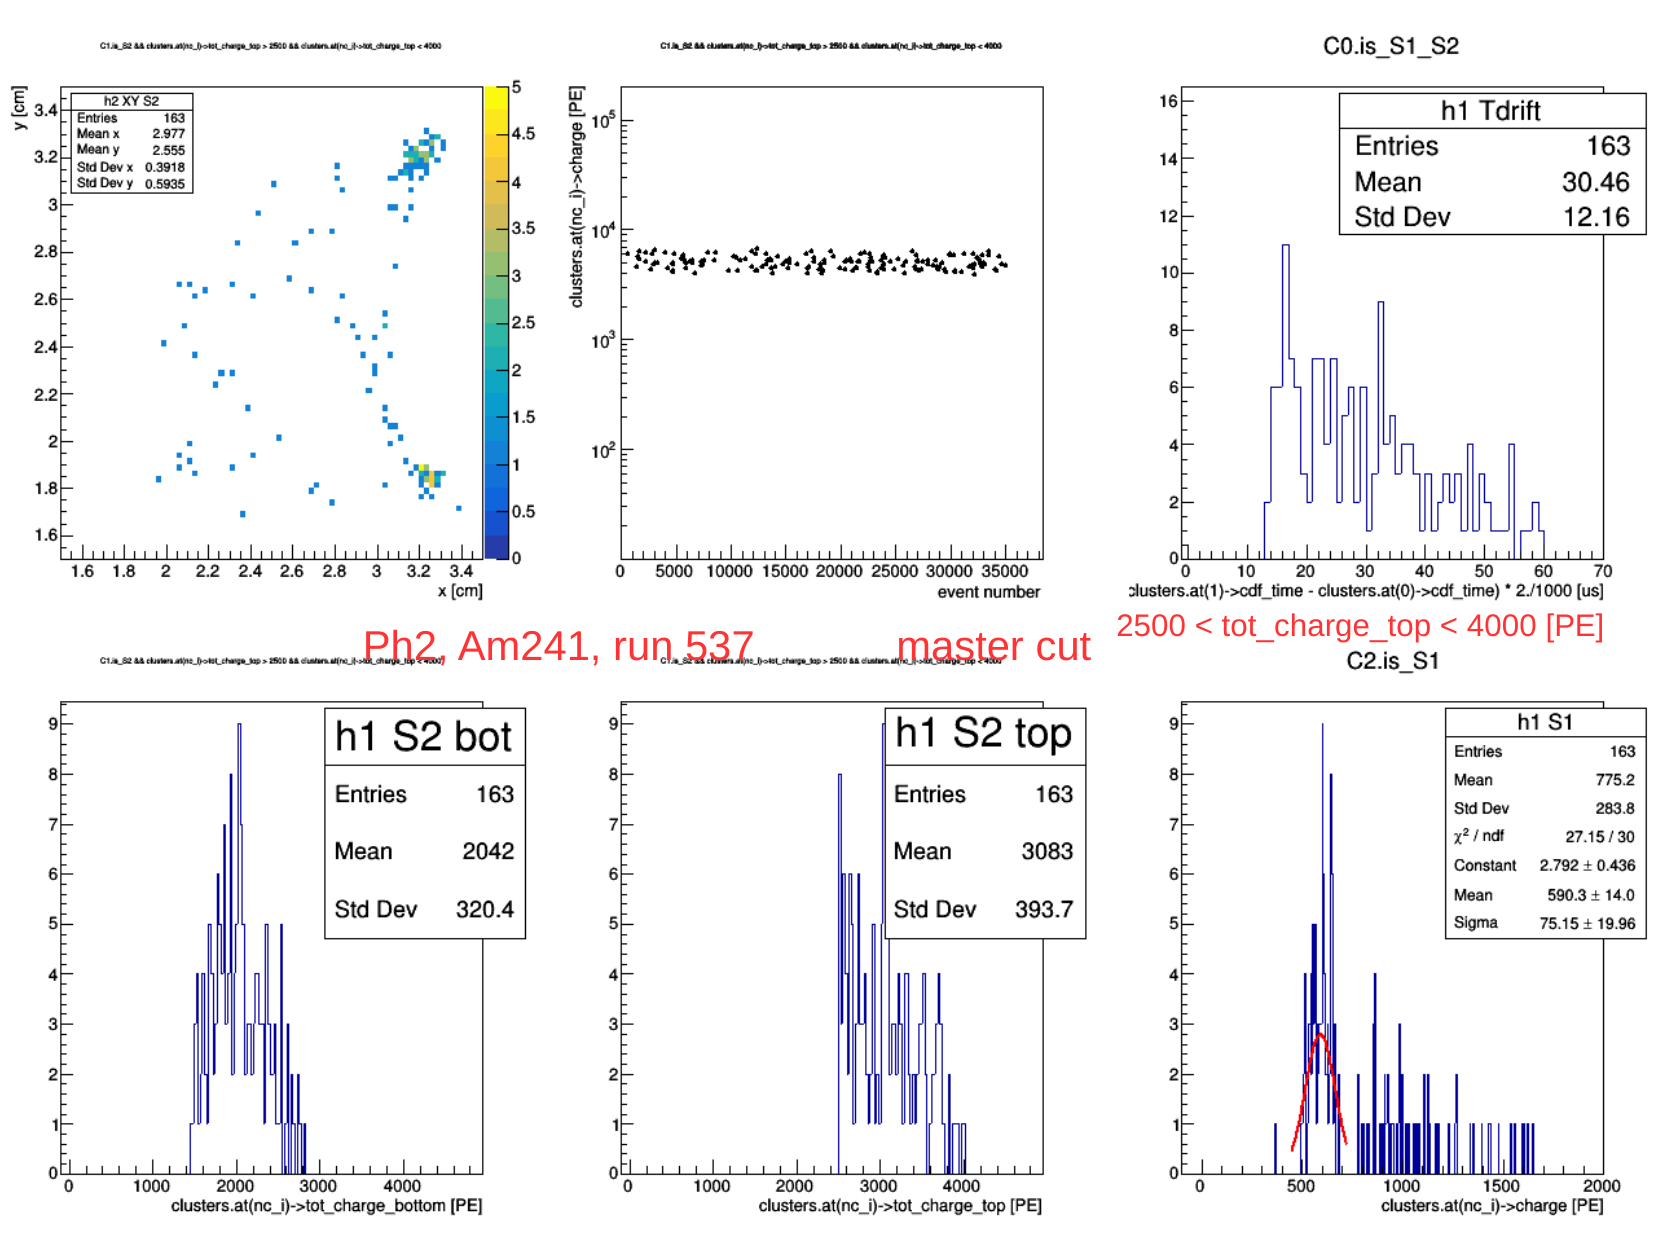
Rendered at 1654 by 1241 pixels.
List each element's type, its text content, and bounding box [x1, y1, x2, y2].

text_box 2500 < tot_charge_top < 4000 [PE] [1079, 600, 1643, 736]
picture [6, 23, 1654, 1224]
text_box master cut [653, 615, 1336, 751]
text_box Ph2, Am241, run 537 [218, 615, 653, 751]
